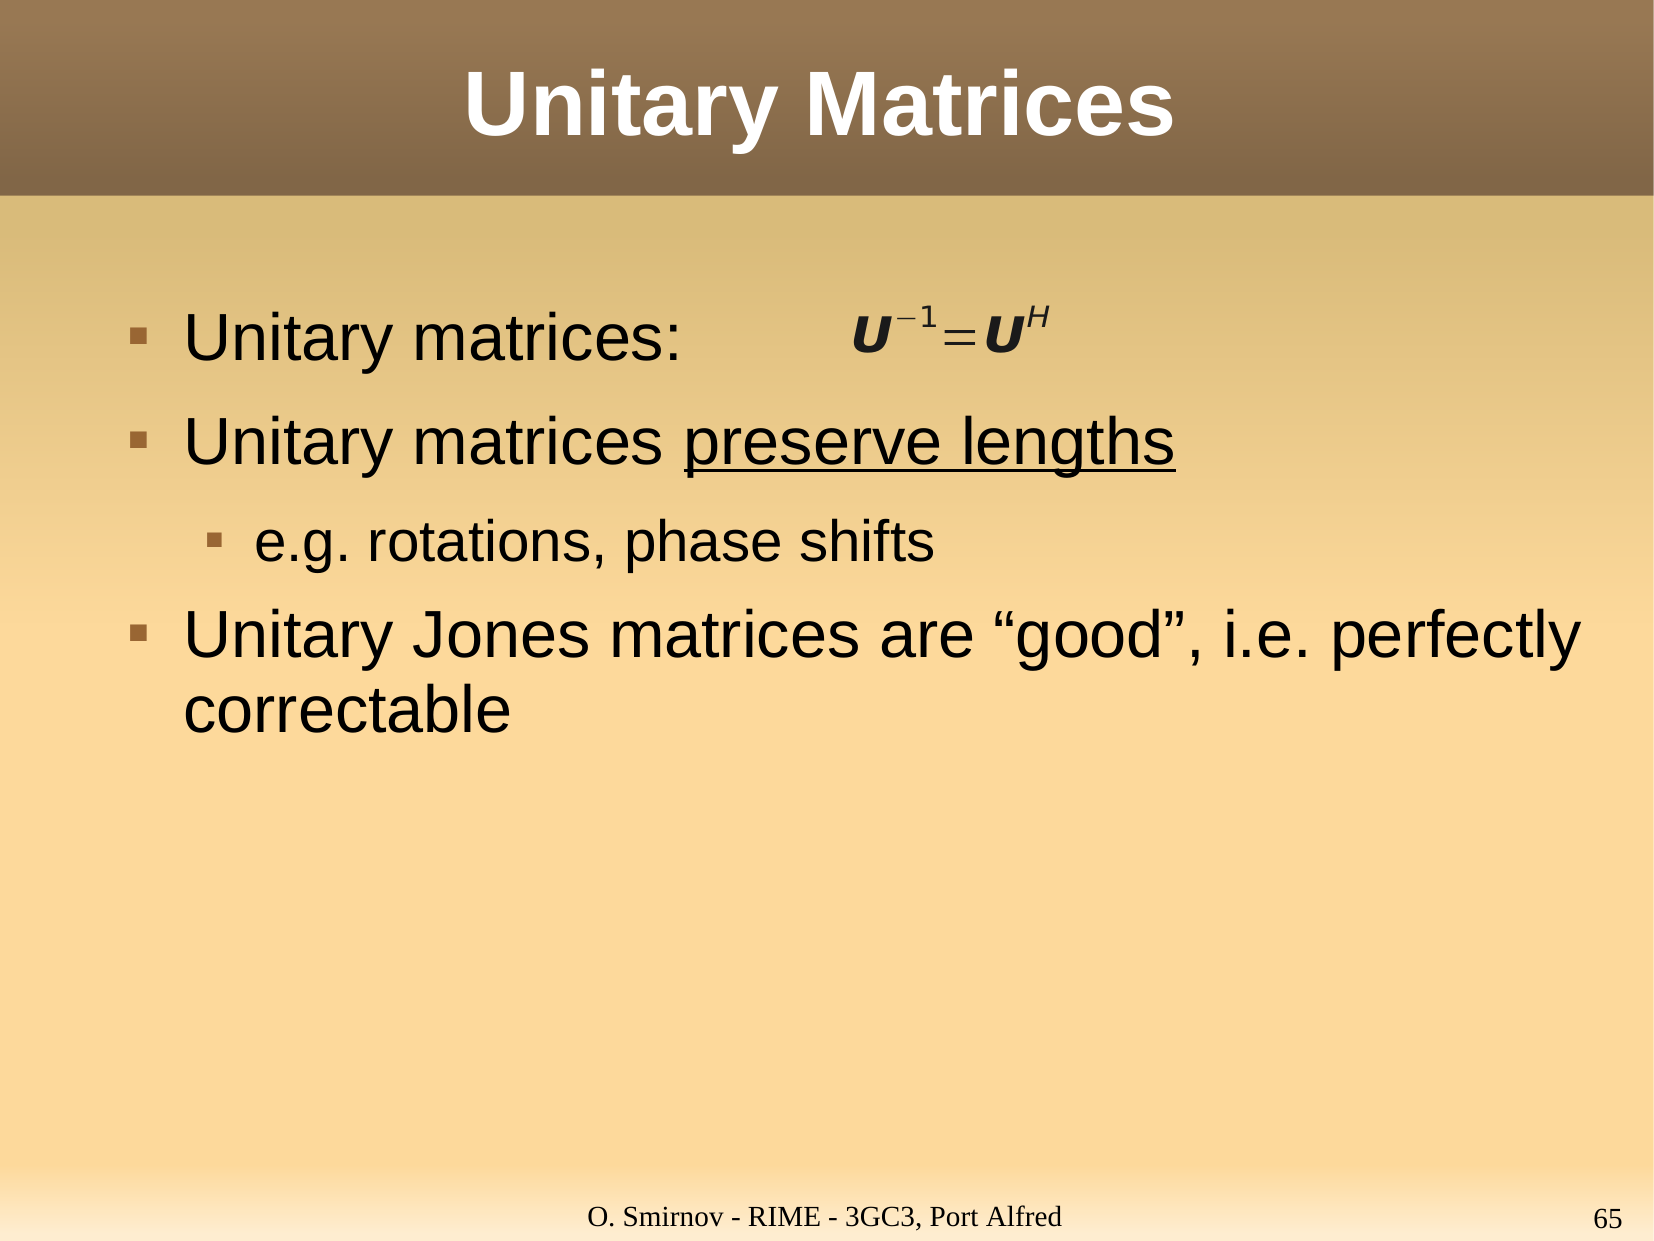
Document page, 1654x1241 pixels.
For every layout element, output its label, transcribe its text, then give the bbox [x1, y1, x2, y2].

chart [844, 300, 1059, 364]
list Unitary matrices: Unitary matrices preserve lengths e.g. rotations, phase shifts Unitary Jones matrices are “good”, i.e. perfectly correctable [112, 300, 1601, 1020]
picture [0, 0, 1654, 1241]
title Unitary Matrices [76, 0, 1565, 208]
